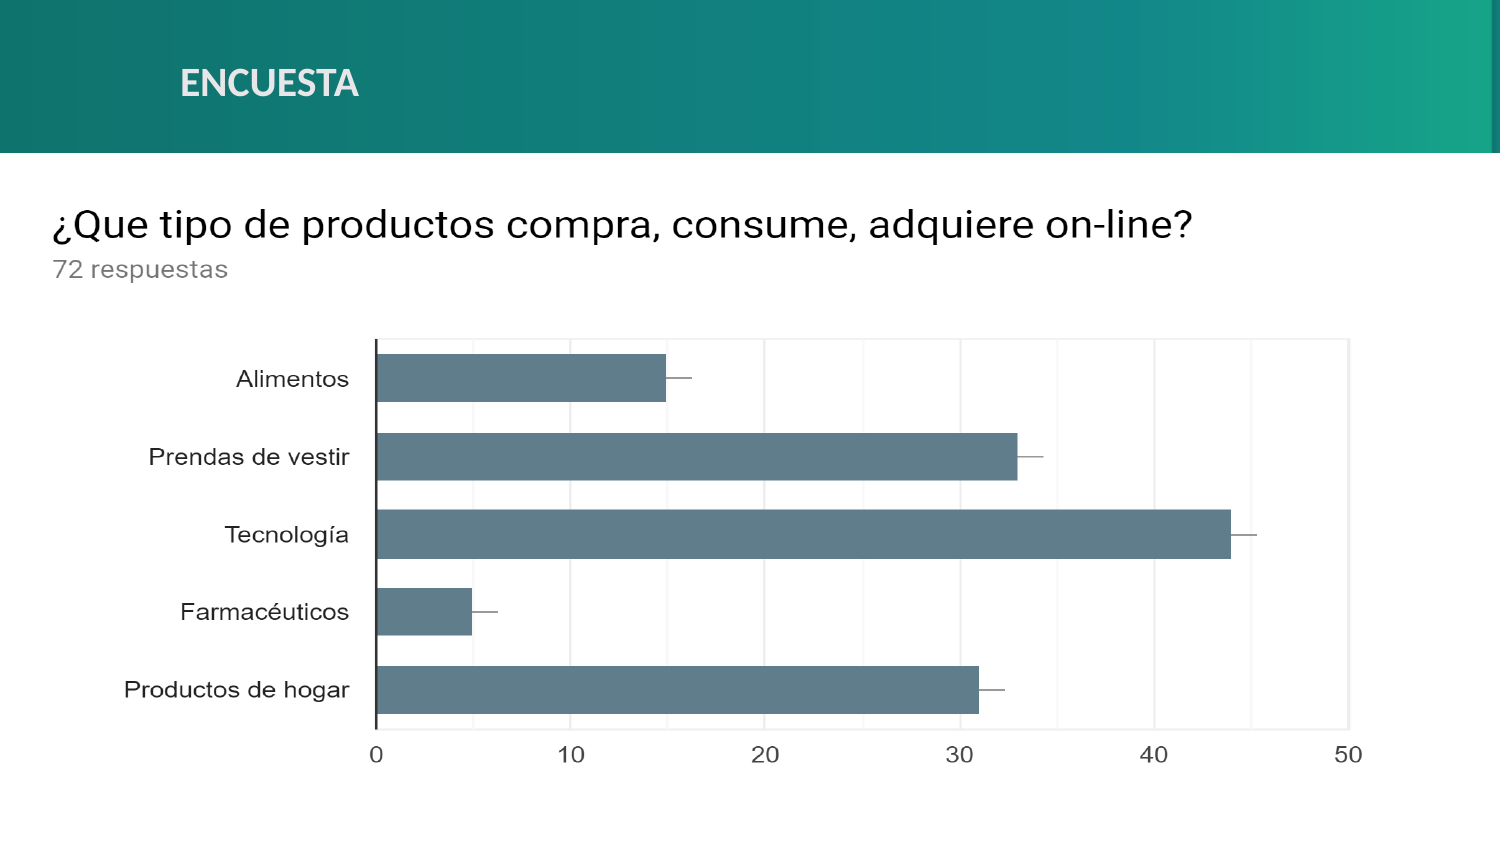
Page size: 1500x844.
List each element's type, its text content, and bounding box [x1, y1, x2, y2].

picture [0, 0, 1500, 844]
text_box ENCUESTA [165, 47, 591, 113]
